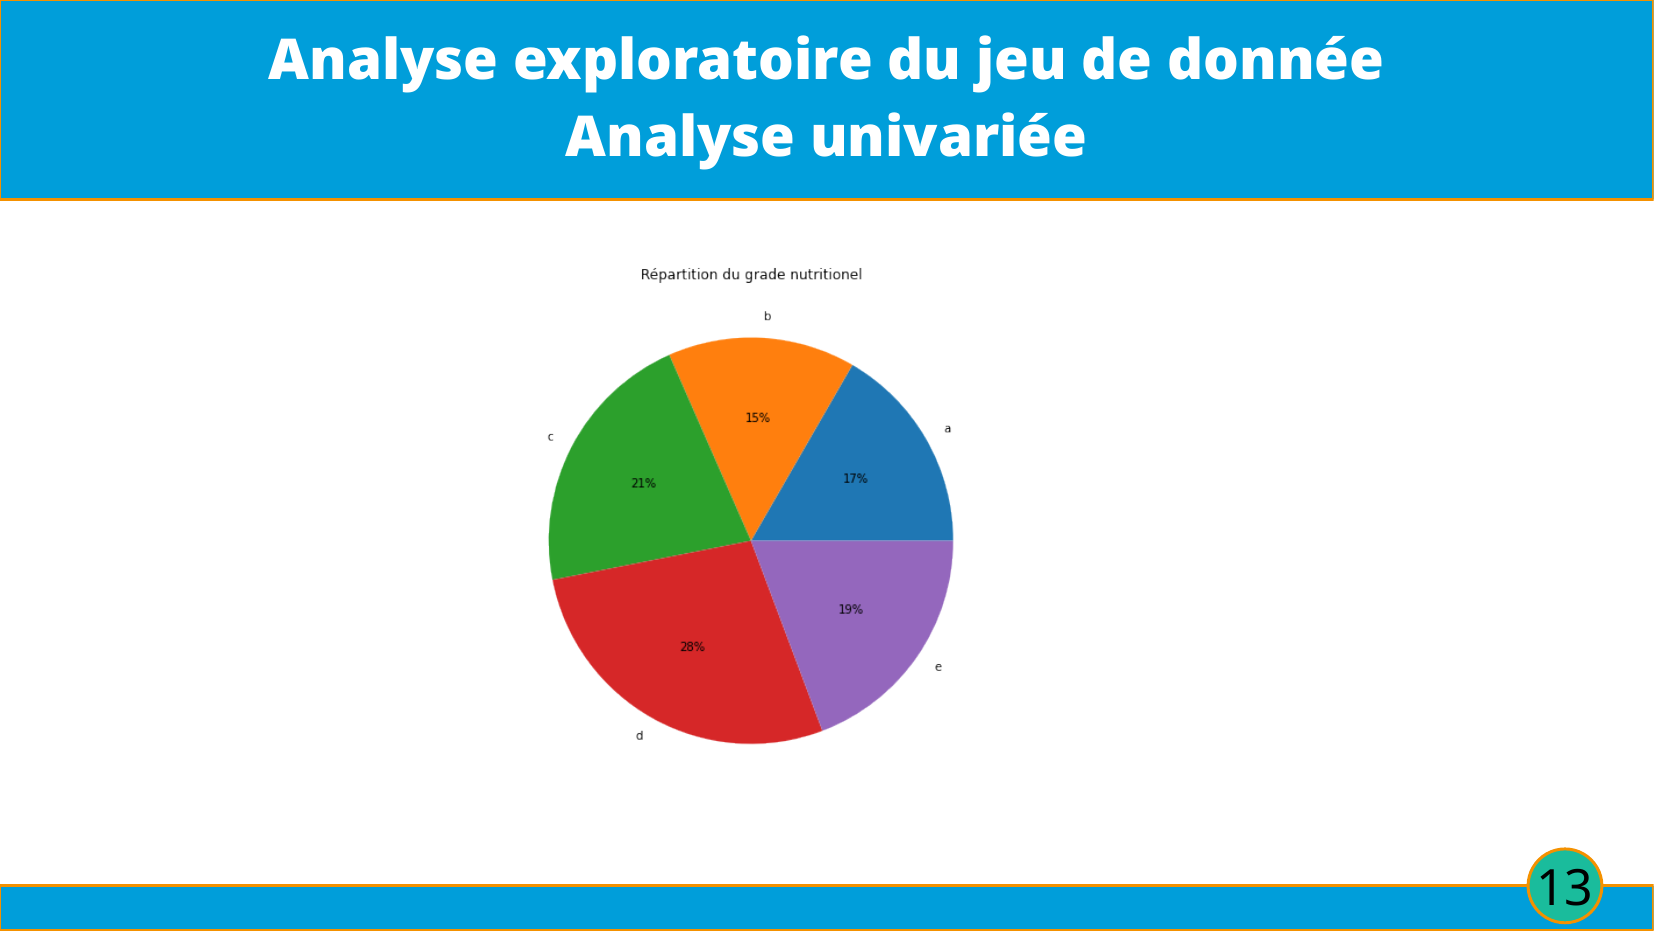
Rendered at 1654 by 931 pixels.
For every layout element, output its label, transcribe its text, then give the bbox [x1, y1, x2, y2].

picture [236, 206, 1241, 879]
title Analyse exploratoire du jeu de donnée Analyse univariée [59, 37, 1595, 155]
